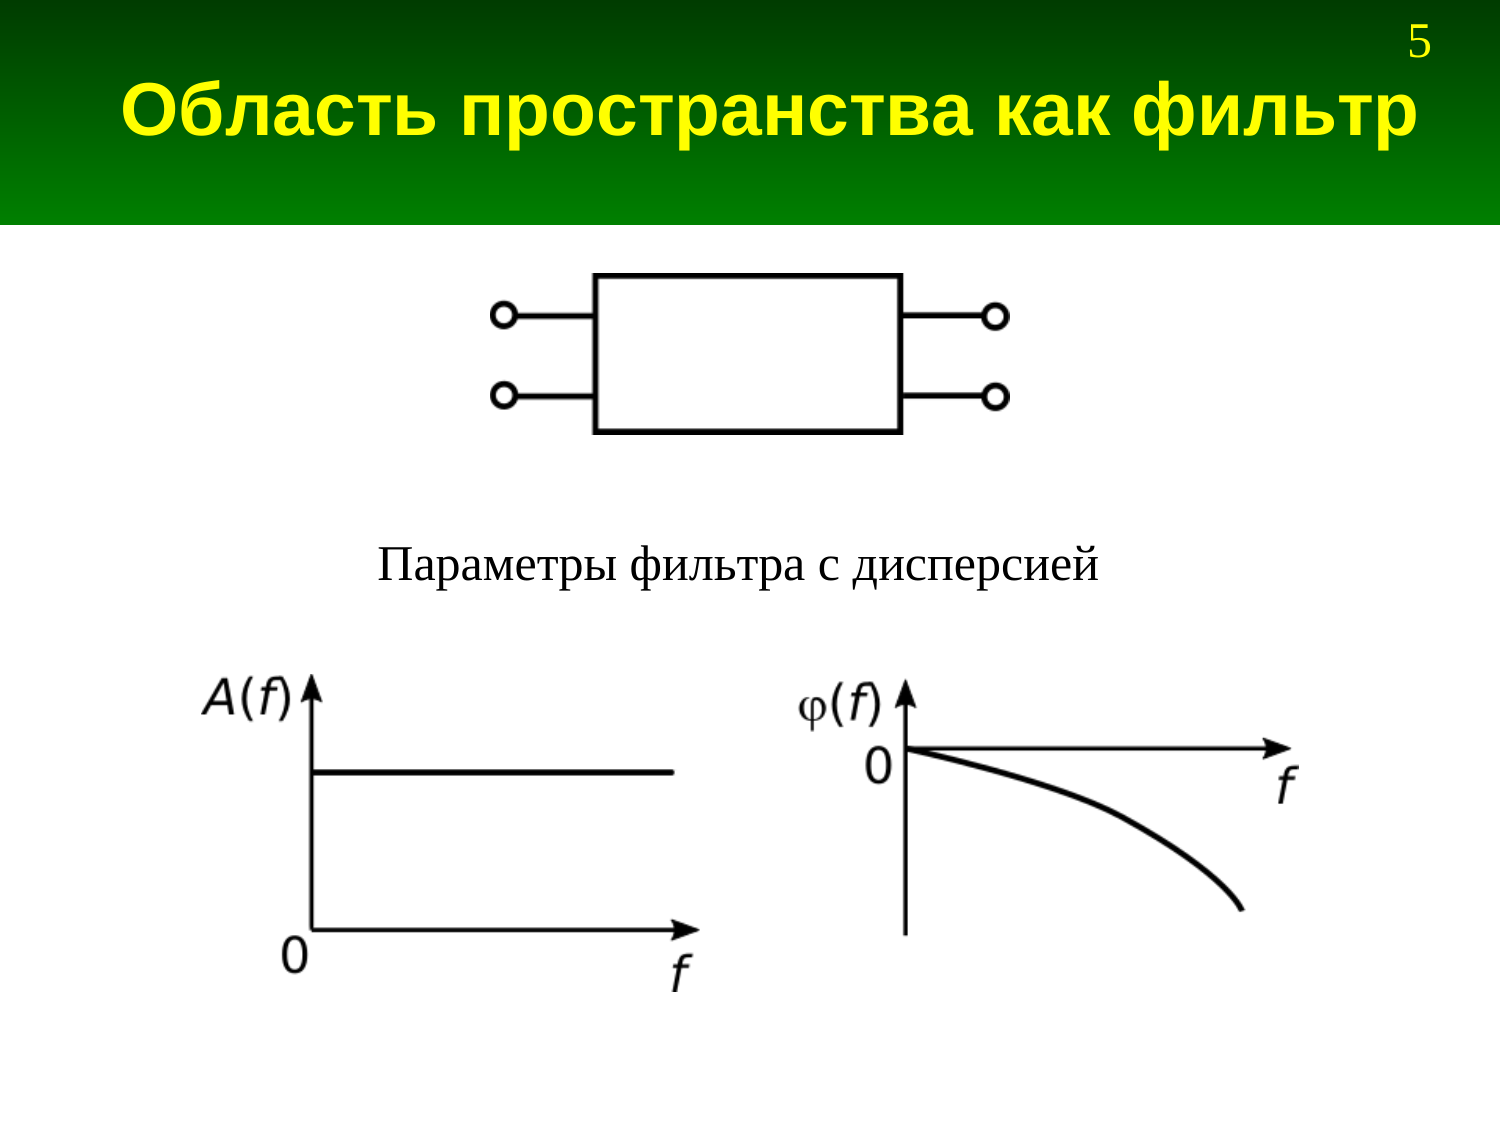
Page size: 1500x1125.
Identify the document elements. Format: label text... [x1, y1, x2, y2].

picture [490, 273, 1010, 435]
picture [201, 674, 1299, 992]
title Область пространства как фильтр [100, 7, 1441, 204]
text_box Параметры фильтра с дисперсией [362, 522, 1115, 598]
